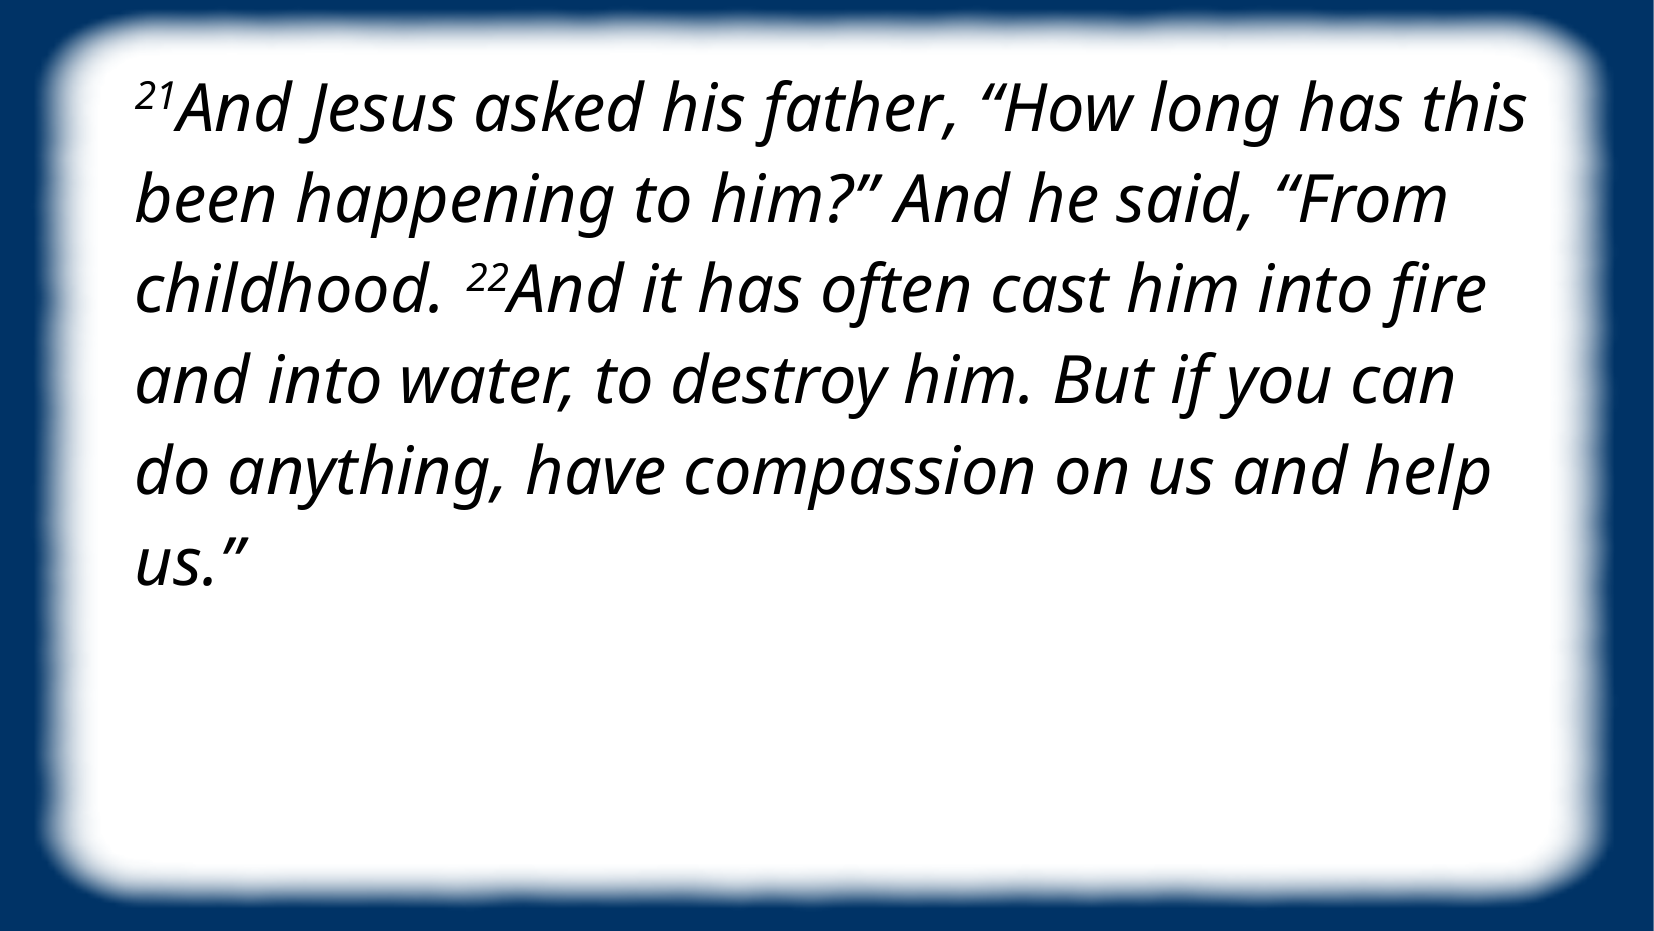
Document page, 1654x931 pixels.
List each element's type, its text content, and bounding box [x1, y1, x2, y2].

picture [0, 0, 1654, 931]
text_box 21And Jesus asked his father, “How long has this been happening to him?” And he said, “From childhood. 22And it has often cast him into fire and into water, to destroy him. But if you can do anything, have compassion on us and help us.” [120, 52, 1561, 601]
